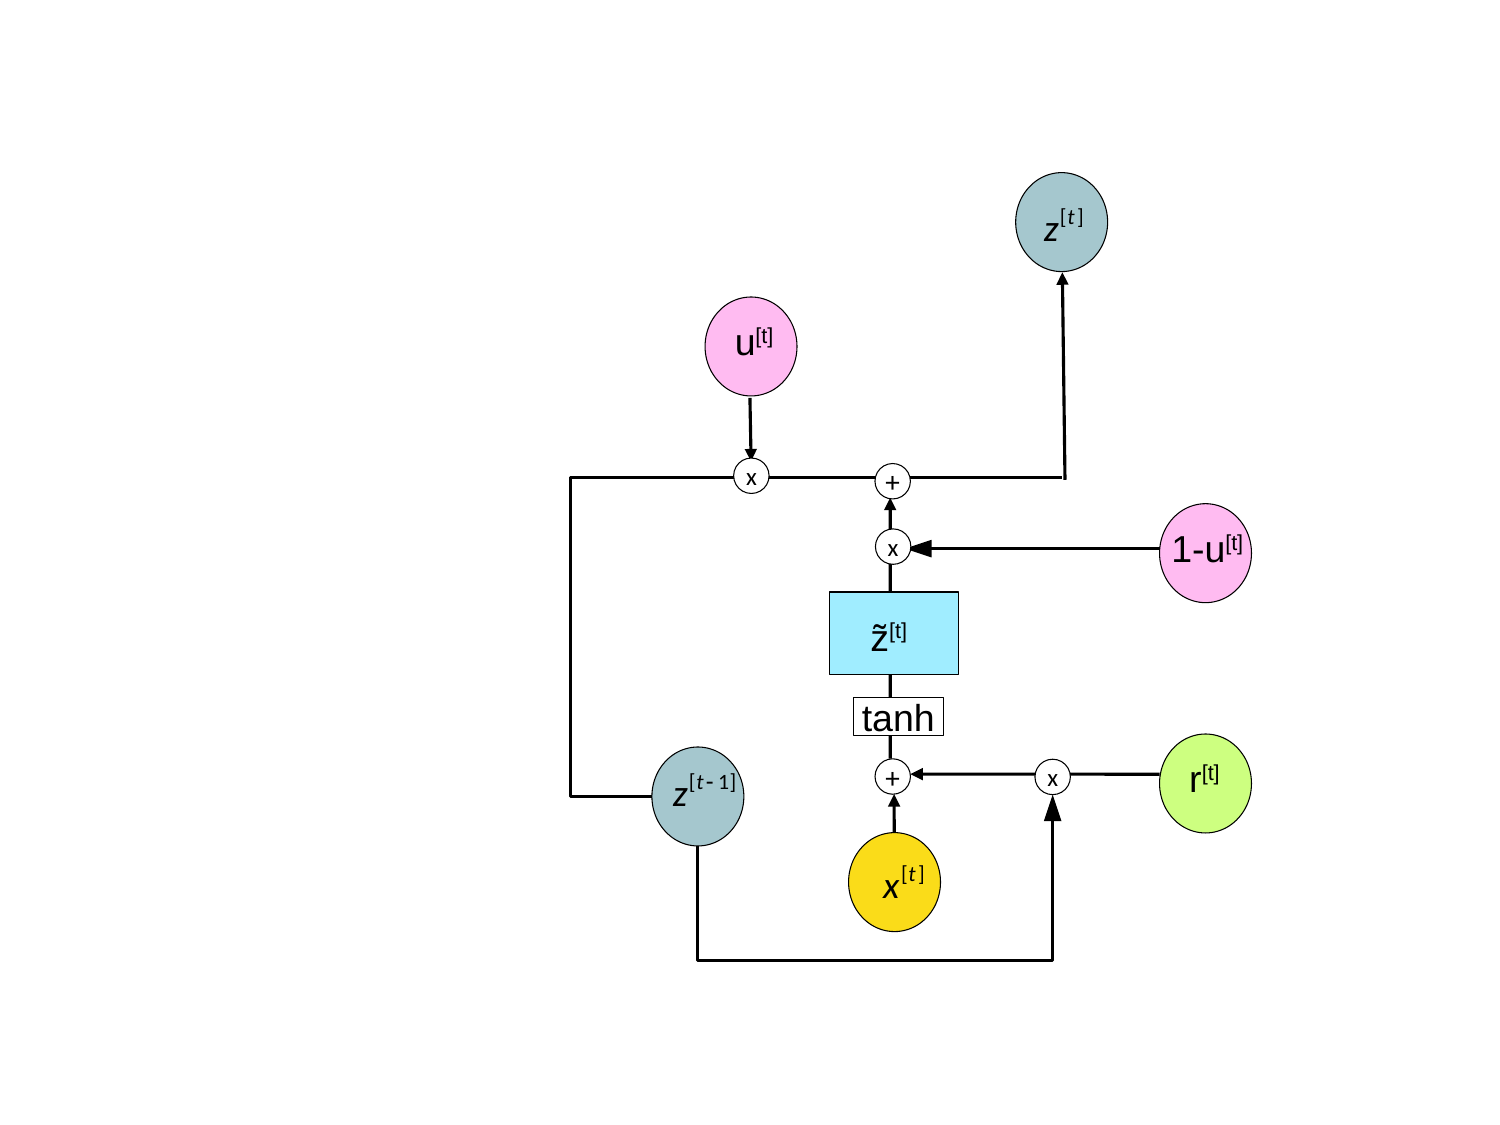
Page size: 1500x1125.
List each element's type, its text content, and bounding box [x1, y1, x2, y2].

text_box [1166, 579, 1245, 603]
text_box x [875, 528, 911, 565]
text_box r[t] [1174, 751, 1310, 809]
chart [666, 766, 742, 814]
text_box [1159, 733, 1245, 833]
text_box [651, 746, 741, 846]
text_box 1-u[t] [1156, 521, 1292, 579]
text_box [1170, 503, 1241, 521]
text_box + [874, 463, 911, 499]
chart [876, 857, 930, 905]
text_box [848, 832, 941, 932]
text_box z̃[t] [855, 609, 991, 667]
text_box u[t] [720, 314, 856, 372]
text_box [705, 296, 791, 396]
text_box [829, 591, 959, 675]
text_box tanh [853, 697, 944, 736]
chart [1037, 201, 1091, 248]
text_box [1015, 172, 1108, 272]
text_box x [733, 458, 770, 494]
text_box x [1034, 759, 1071, 795]
text_box + [875, 758, 911, 795]
